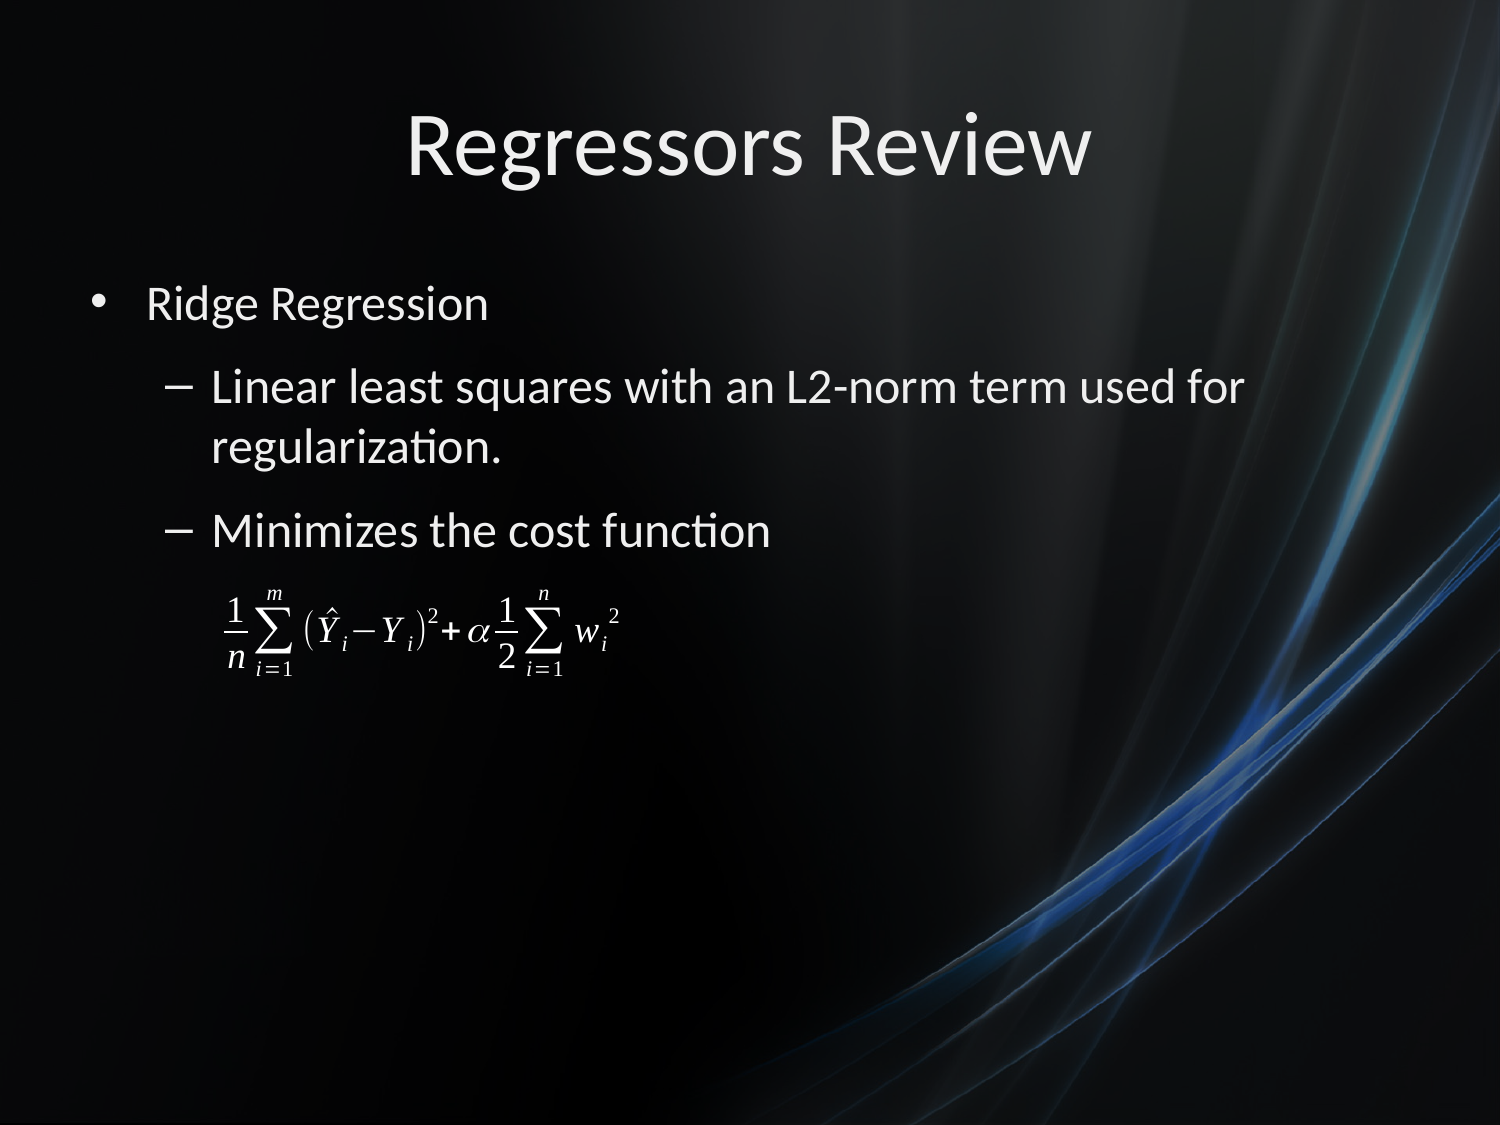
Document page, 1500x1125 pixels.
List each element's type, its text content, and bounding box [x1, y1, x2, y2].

chart [216, 579, 626, 681]
title Regressors Review [75, 45, 1425, 233]
picture [0, 0, 1500, 1125]
list Ridge Regression Linear least squares with an L2-norm term used for regularization. Minimizes the cost function [75, 262, 1425, 1005]
